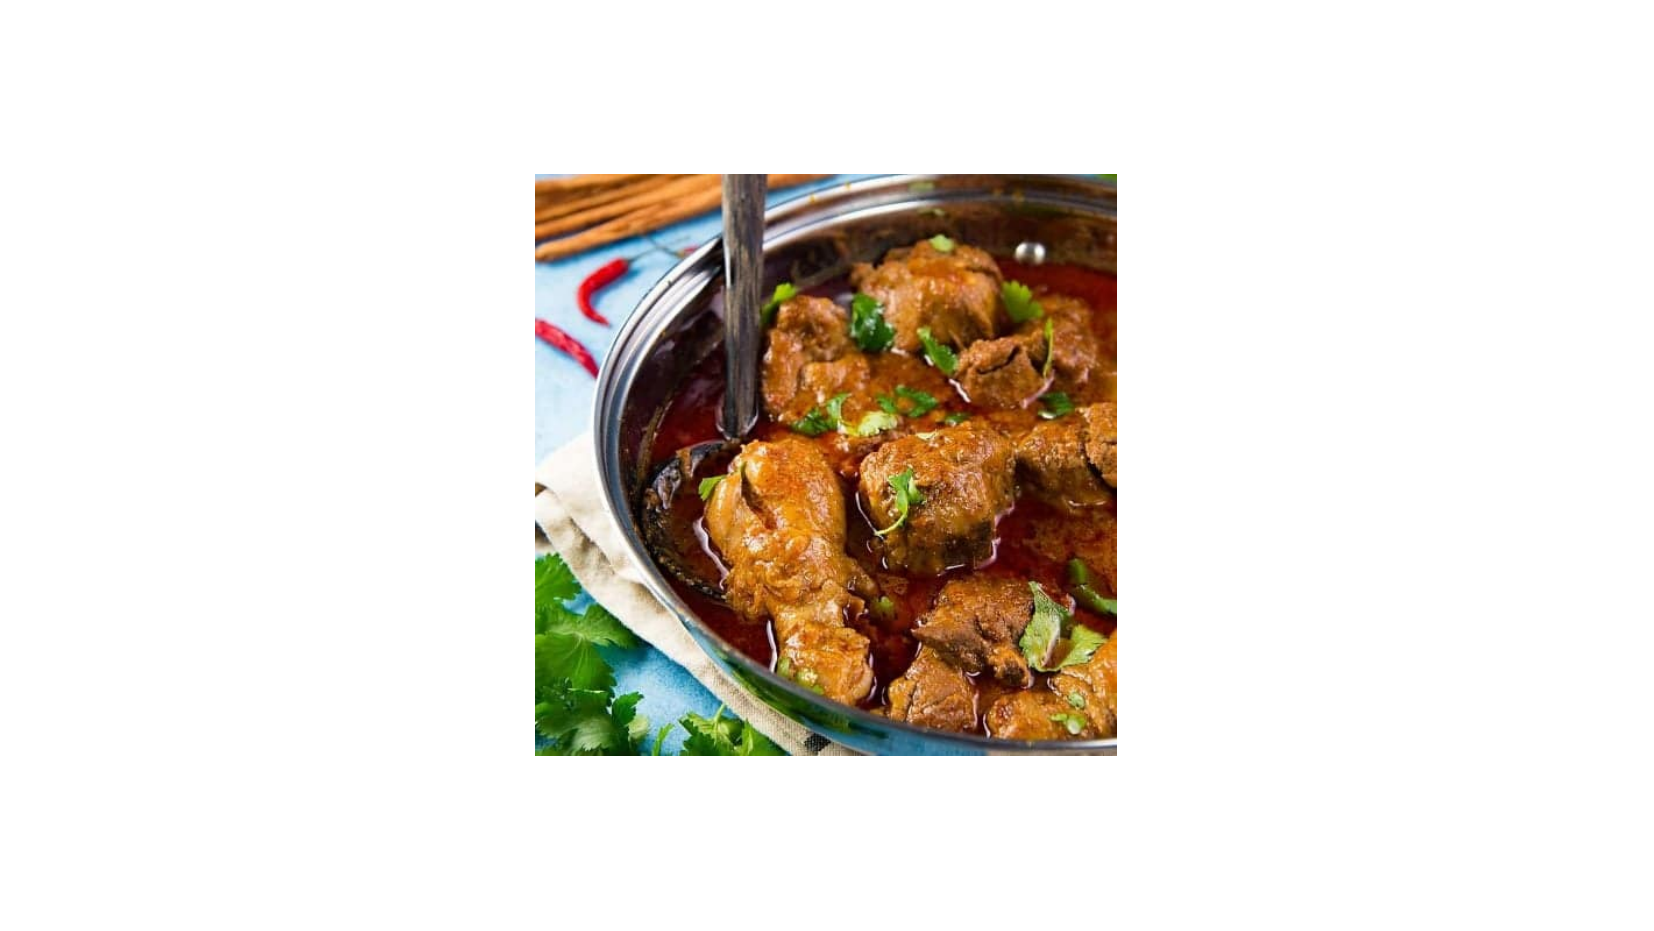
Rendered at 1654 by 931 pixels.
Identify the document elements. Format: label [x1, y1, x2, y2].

picture [535, 174, 1117, 756]
